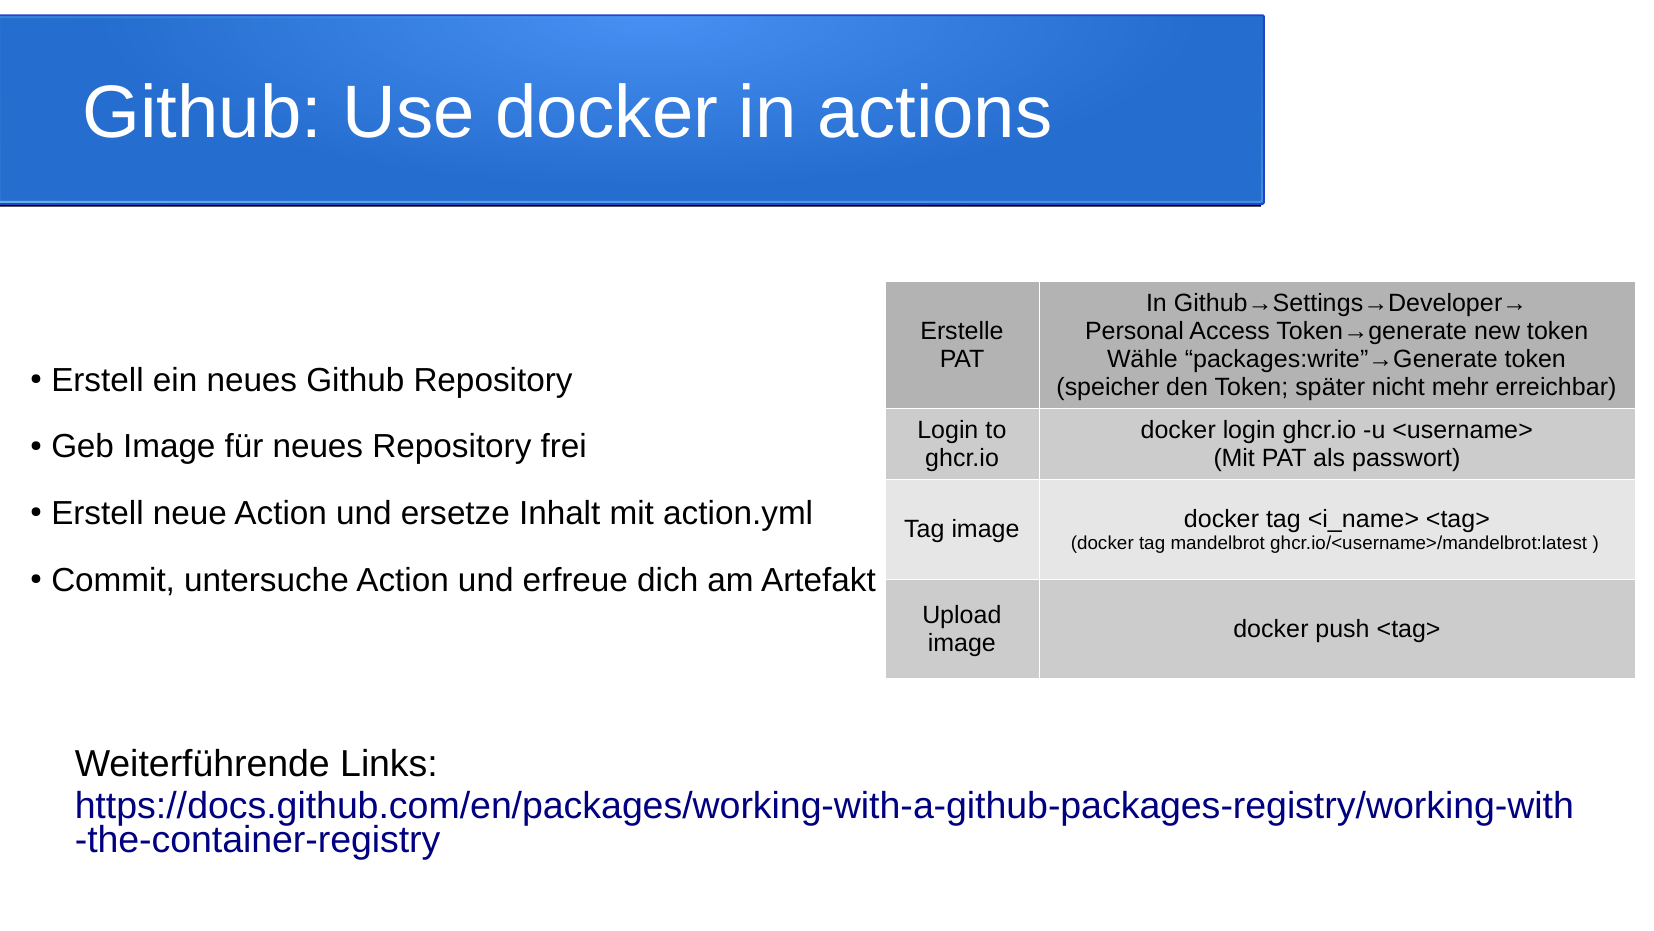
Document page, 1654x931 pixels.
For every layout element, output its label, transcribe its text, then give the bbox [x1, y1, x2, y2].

table_cell docker login ghcr.io -u <username> (Mit PAT als passwort) [1040, 409, 1635, 479]
subtitle Erstell ein neues Github Repository Geb Image für neues Repository frei Erstell neue Action und ersetze Inhalt mit action.yml Commit, untersuche Action und erfreue dich am Artefakt [30, 224, 886, 736]
title Github: Use docker in actions [82, 35, 1235, 189]
table_header In Github→Settings→Developer→ Personal Access Token→generate new token Wähle “packages:write”→Generate token (speicher den Token; später nicht mehr erreichbar) [1040, 282, 1635, 408]
table_cell Tag image [886, 480, 1039, 579]
table_header Erstelle PAT [886, 282, 1039, 408]
table_cell Login to ghcr.io [886, 409, 1039, 479]
table_cell docker tag <i_name> <tag> (docker tag mandelbrot ghcr.io/<username>/mandelbrot:latest ) [1040, 480, 1635, 579]
text_box Weiterführende Links: https://docs.github.com/en/packages/working-with-a-github-packages-registry/working-with-the-container-registry [60, 735, 1591, 876]
table_cell Upload image [886, 580, 1039, 678]
table_cell docker push <tag> [1040, 580, 1635, 678]
